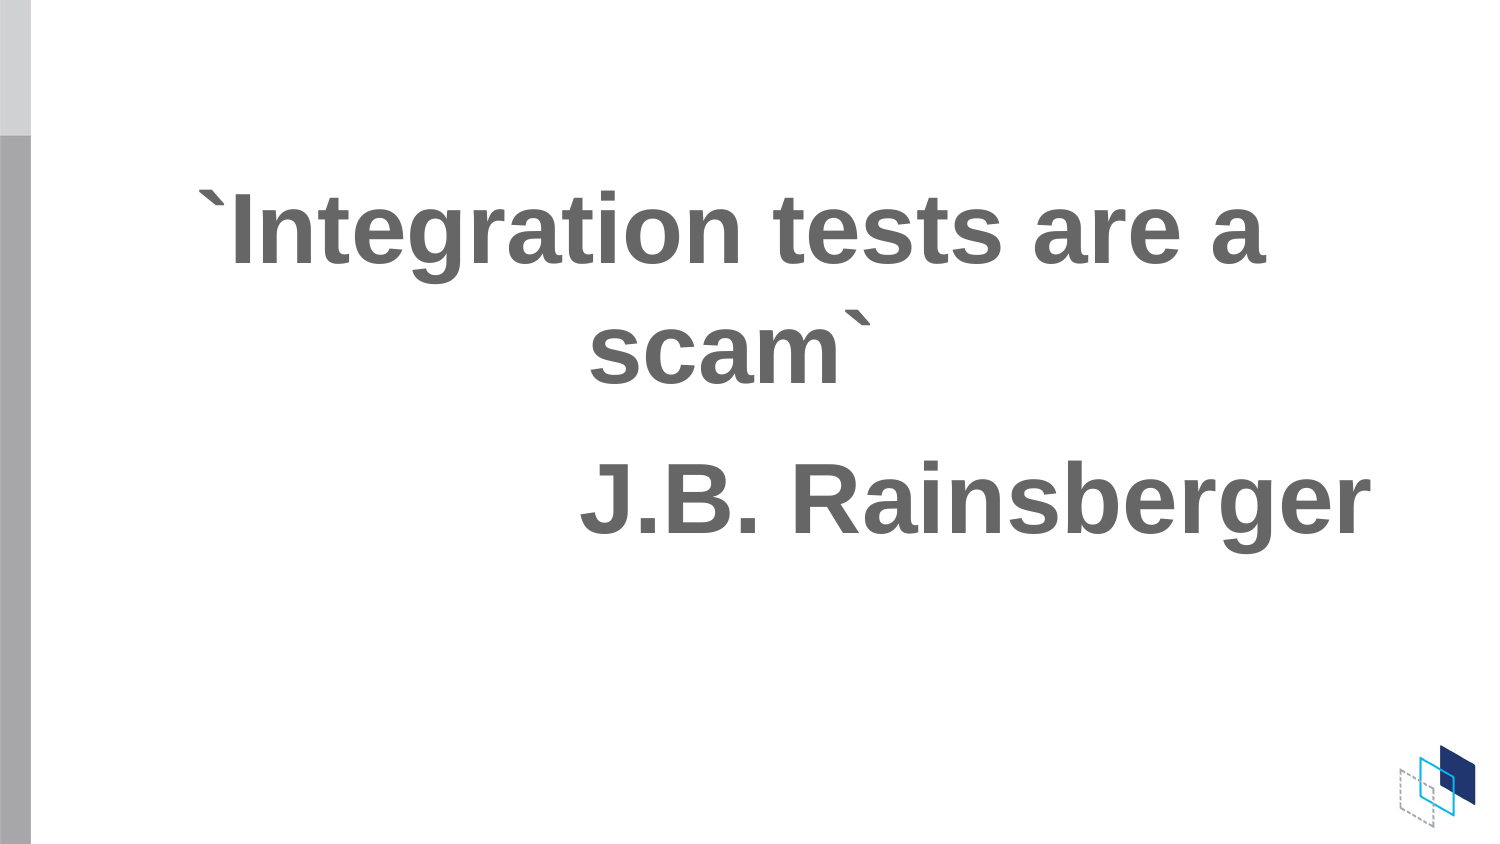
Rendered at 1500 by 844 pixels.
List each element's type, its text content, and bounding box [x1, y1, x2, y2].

list `Integration tests are a scam` J.B. Rainsberger [75, 127, 1389, 739]
picture [0, 0, 37, 844]
picture [1388, 738, 1486, 836]
